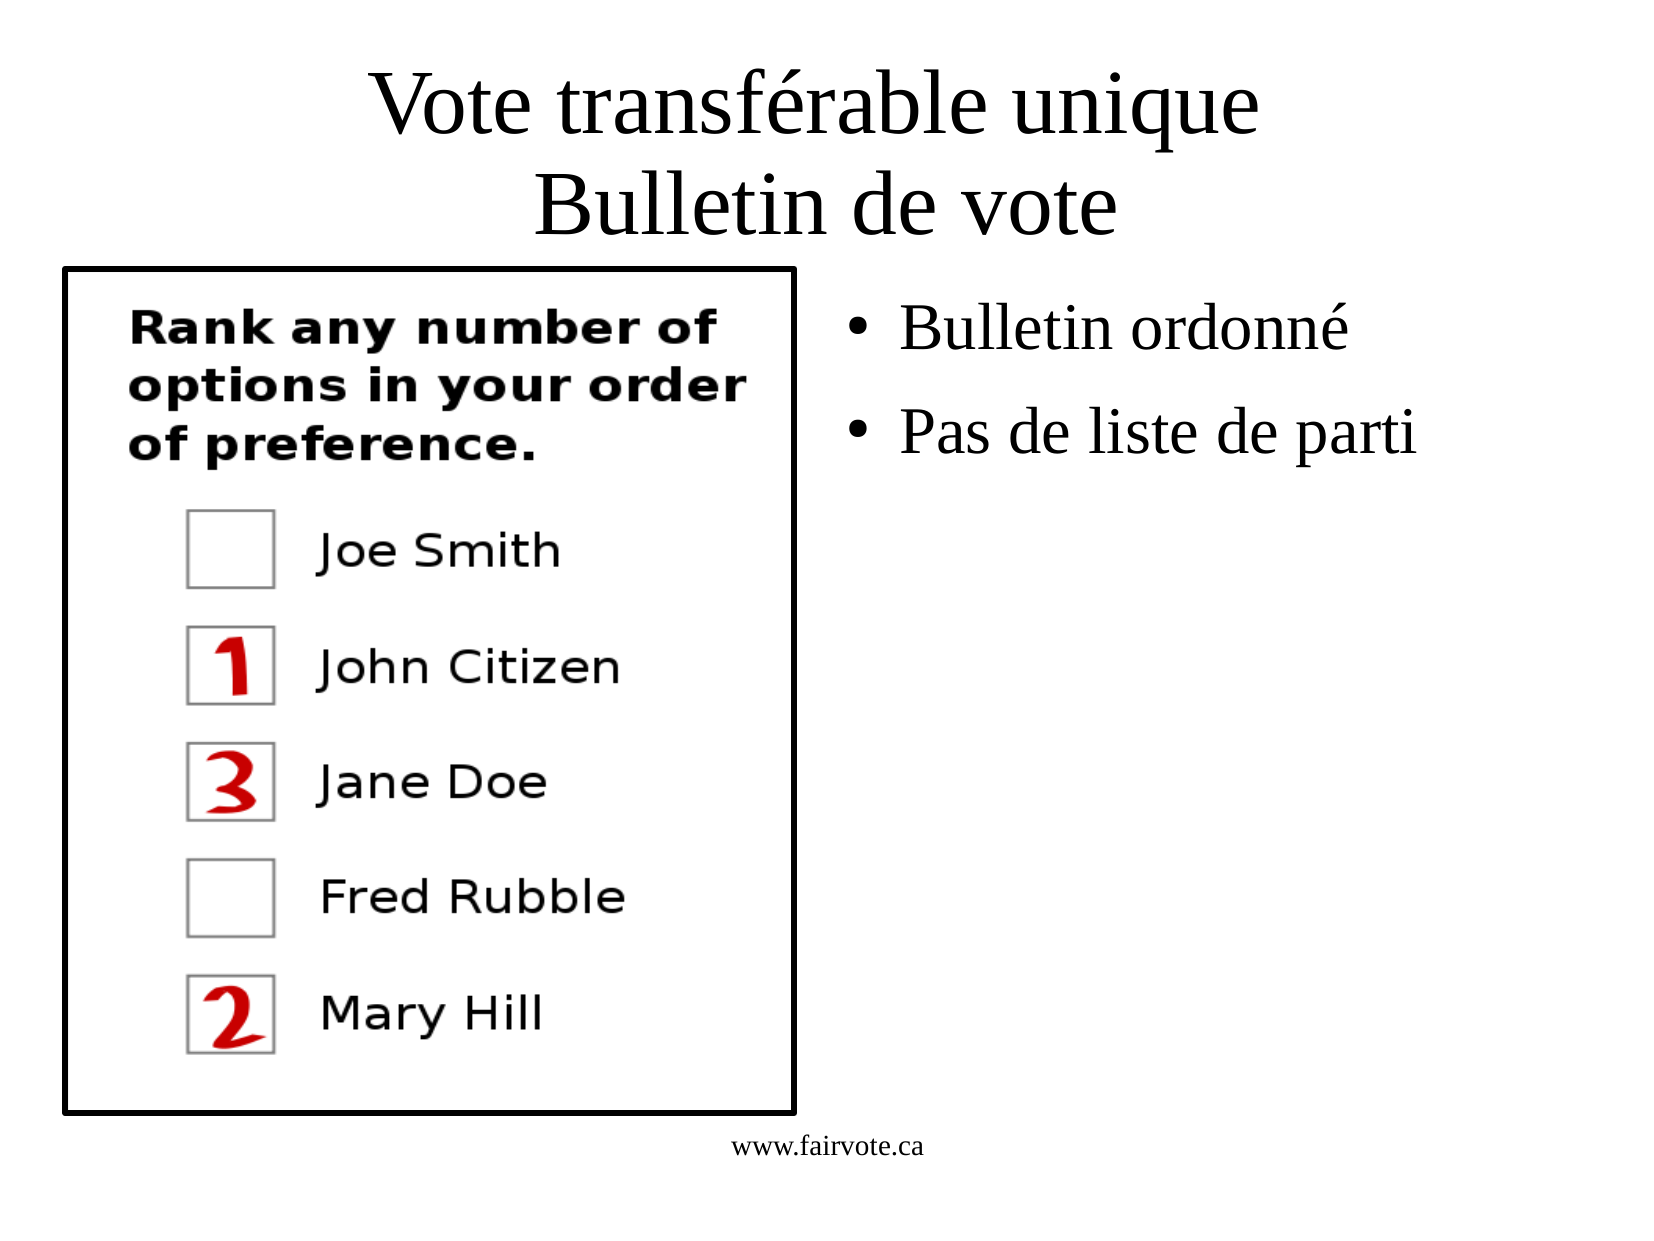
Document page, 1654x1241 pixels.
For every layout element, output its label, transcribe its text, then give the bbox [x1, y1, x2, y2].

title Vote transférable unique Bulletin de vote [82, 49, 1571, 257]
list Bulletin ordonné Pas de liste de parti [828, 290, 1539, 1010]
picture [67, 271, 792, 1111]
